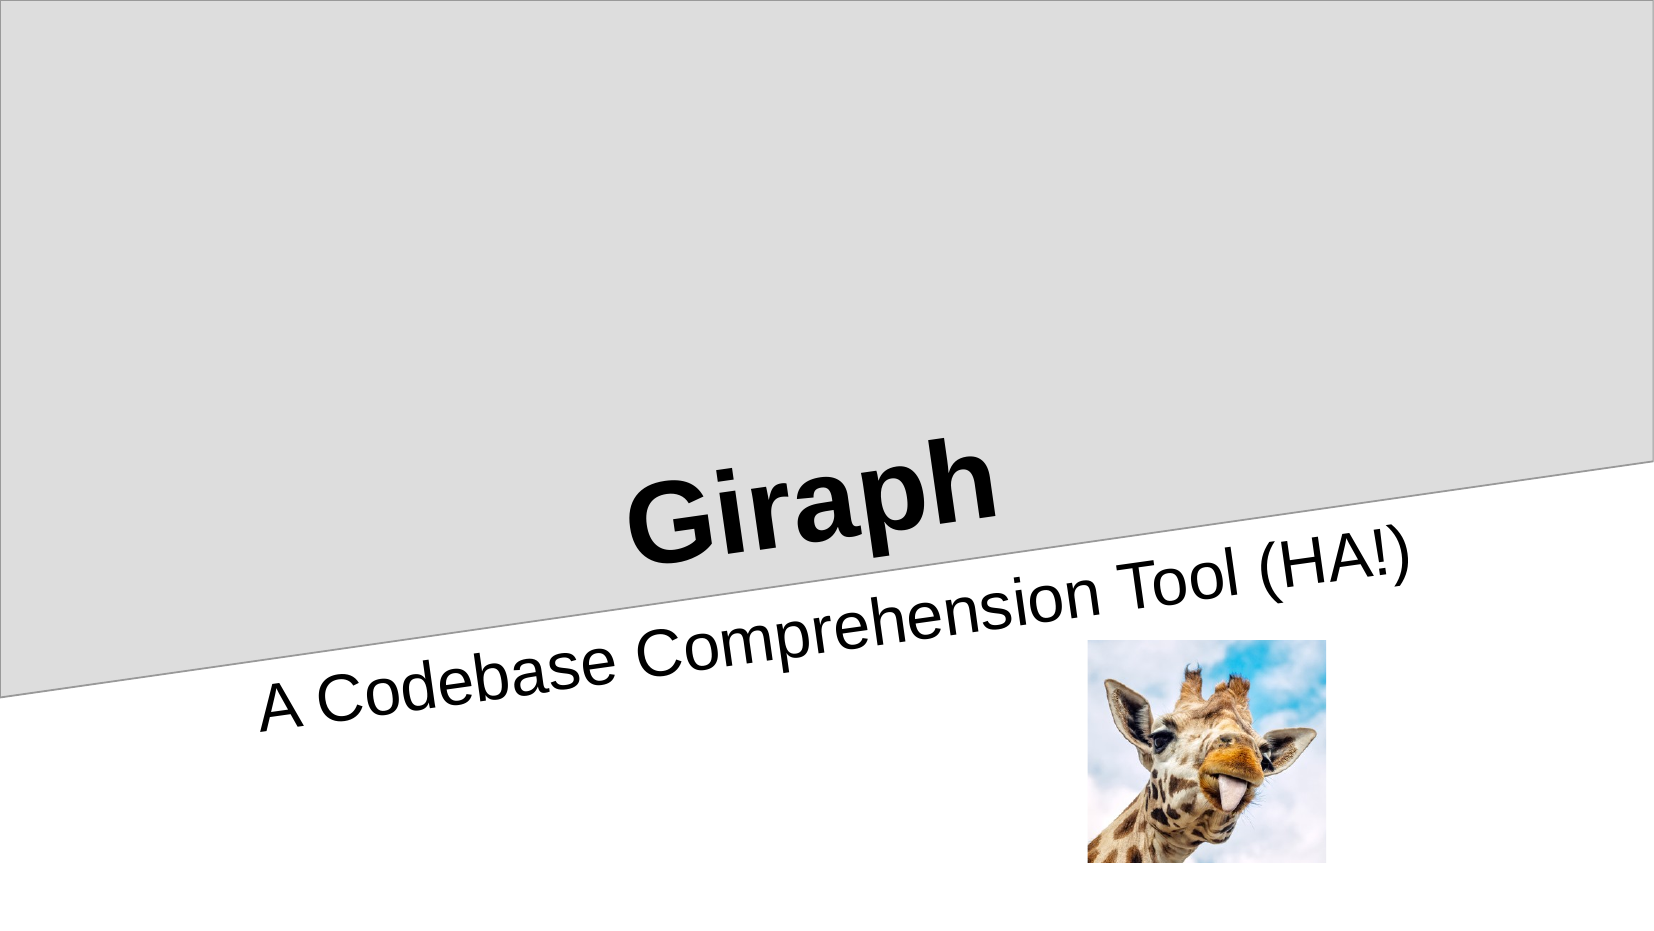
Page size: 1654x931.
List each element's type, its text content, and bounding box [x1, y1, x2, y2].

picture [1087, 640, 1327, 863]
title Giraph [62, 267, 1562, 737]
text_box A Codebase Comprehension Tool (HA!) [100, 478, 1546, 782]
